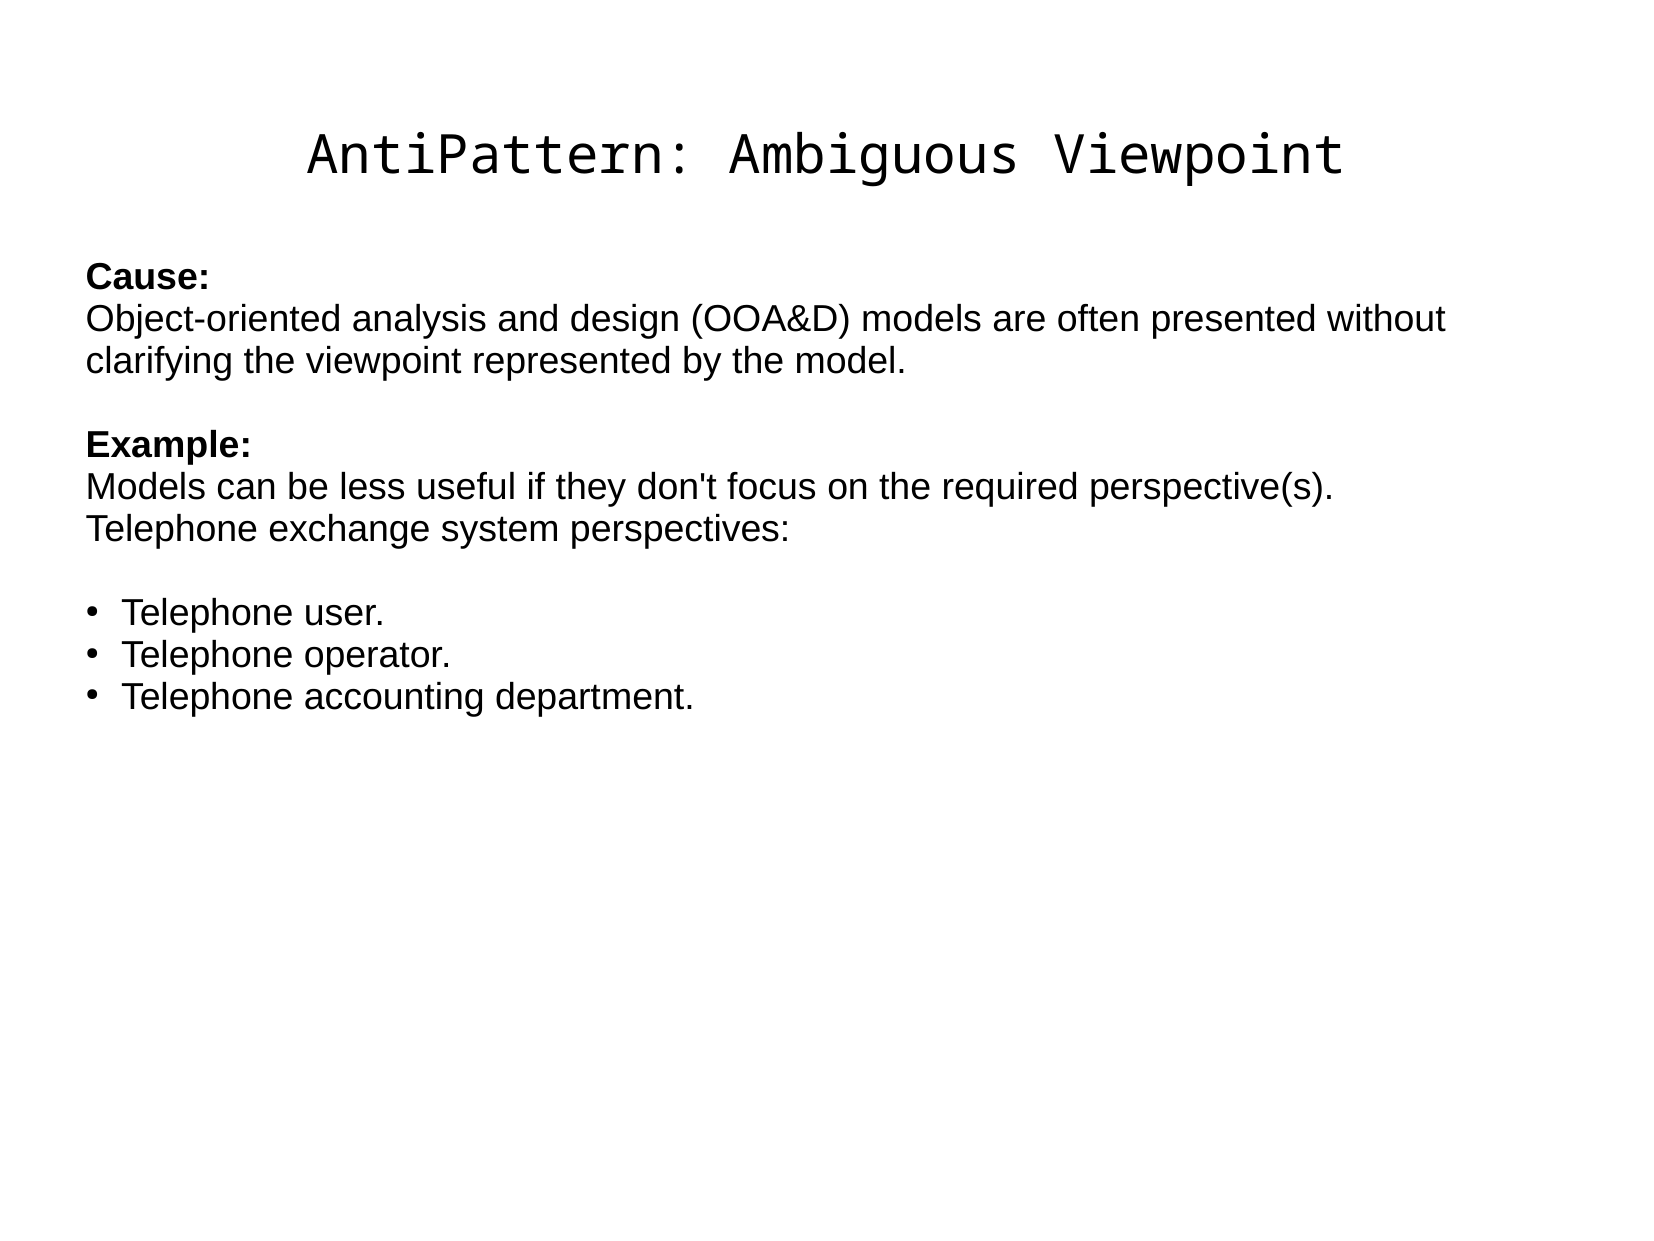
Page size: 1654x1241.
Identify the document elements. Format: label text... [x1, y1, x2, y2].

text_box Cause: Object-oriented analysis and design (OOA&D) models are often presented without clarifying the viewpoint represented by the model. Example: Models can be less useful if they don't focus on the required perspective(s). Telephone exchange system perspectives: Telephone user. Telephone operator. Telephone accounting department. [70, 248, 1489, 725]
title AntiPattern: Ambiguous Viewpoint [82, 49, 1571, 257]
